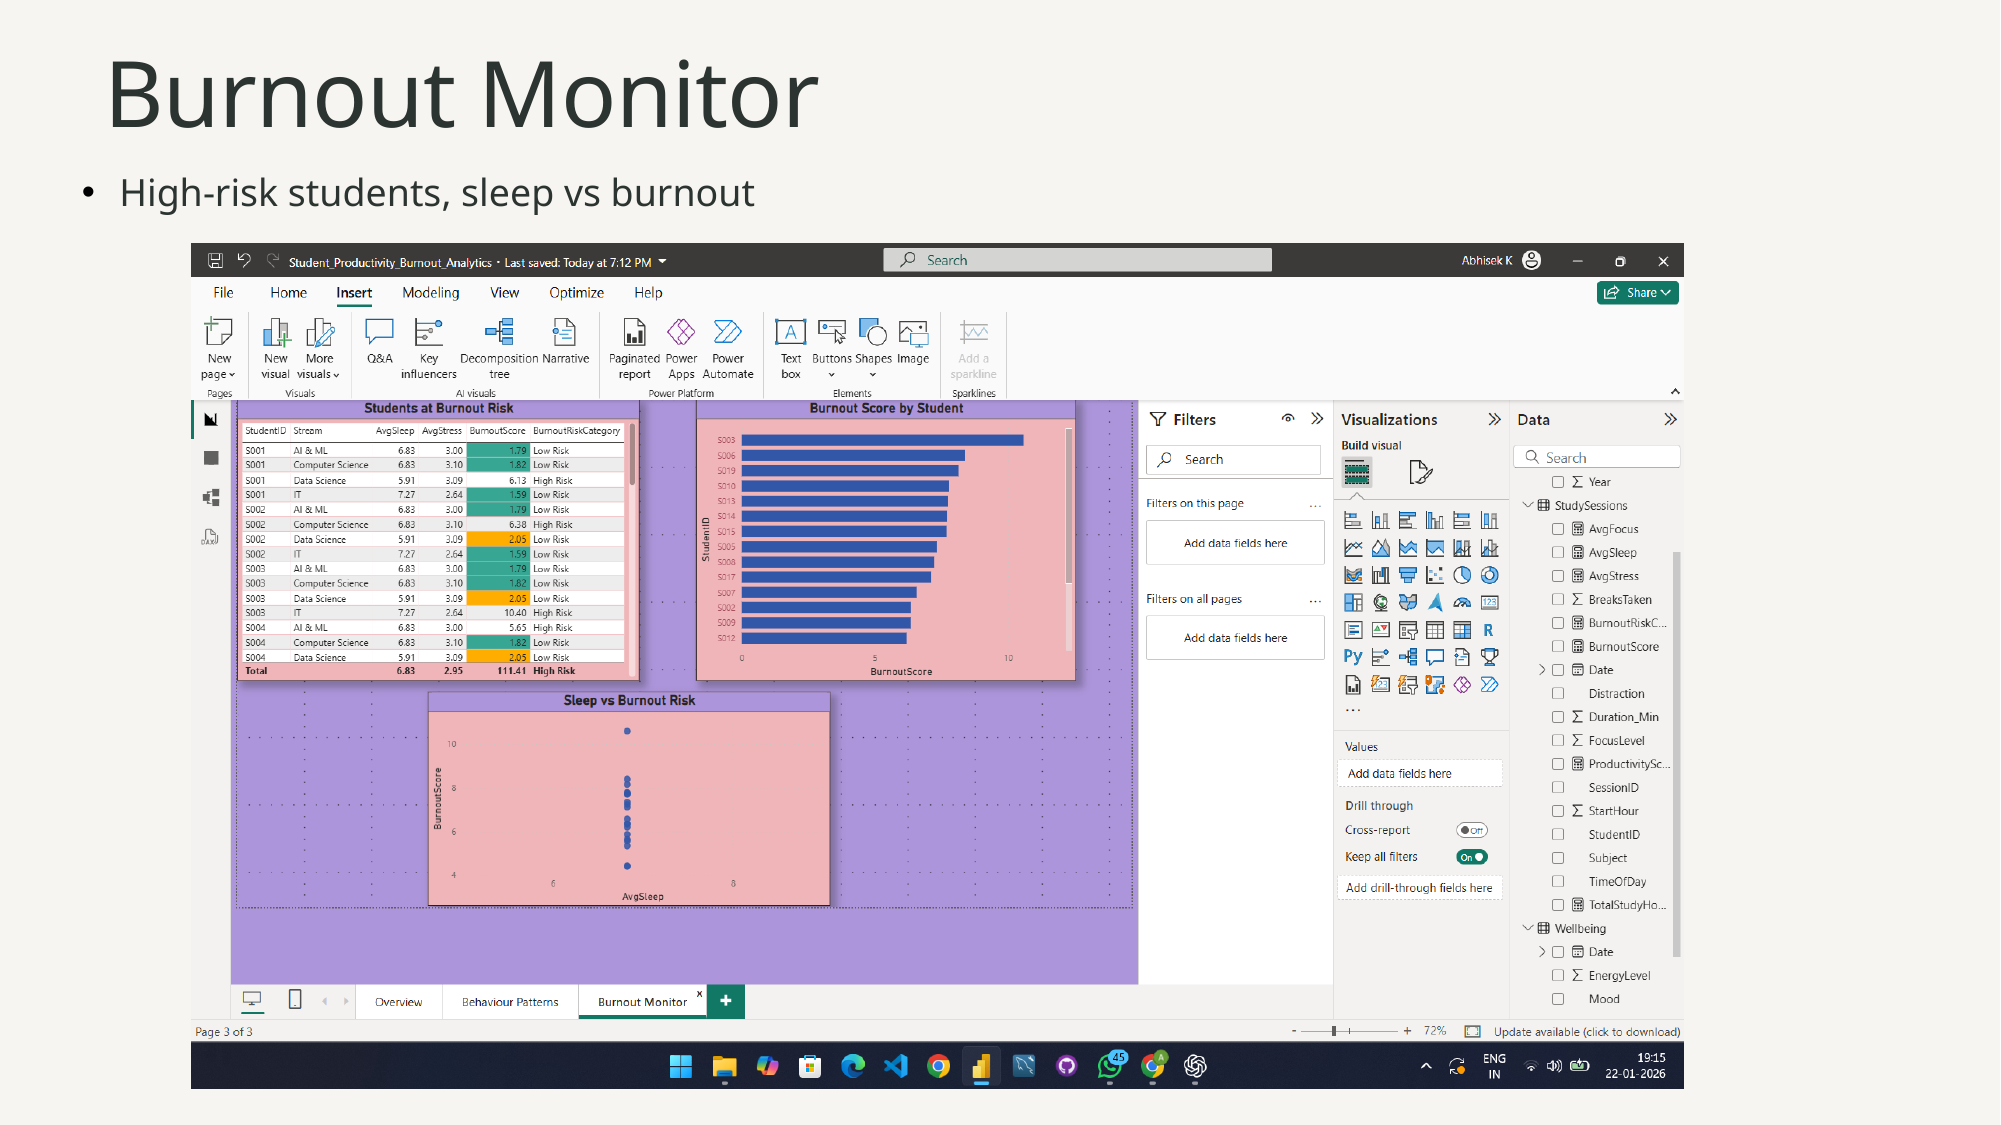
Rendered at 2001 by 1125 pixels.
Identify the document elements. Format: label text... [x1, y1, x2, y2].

list High-risk students, sleep vs burnout [66, 152, 1840, 1003]
title Burnout Monitor [89, 29, 1786, 148]
picture [191, 243, 1684, 1090]
